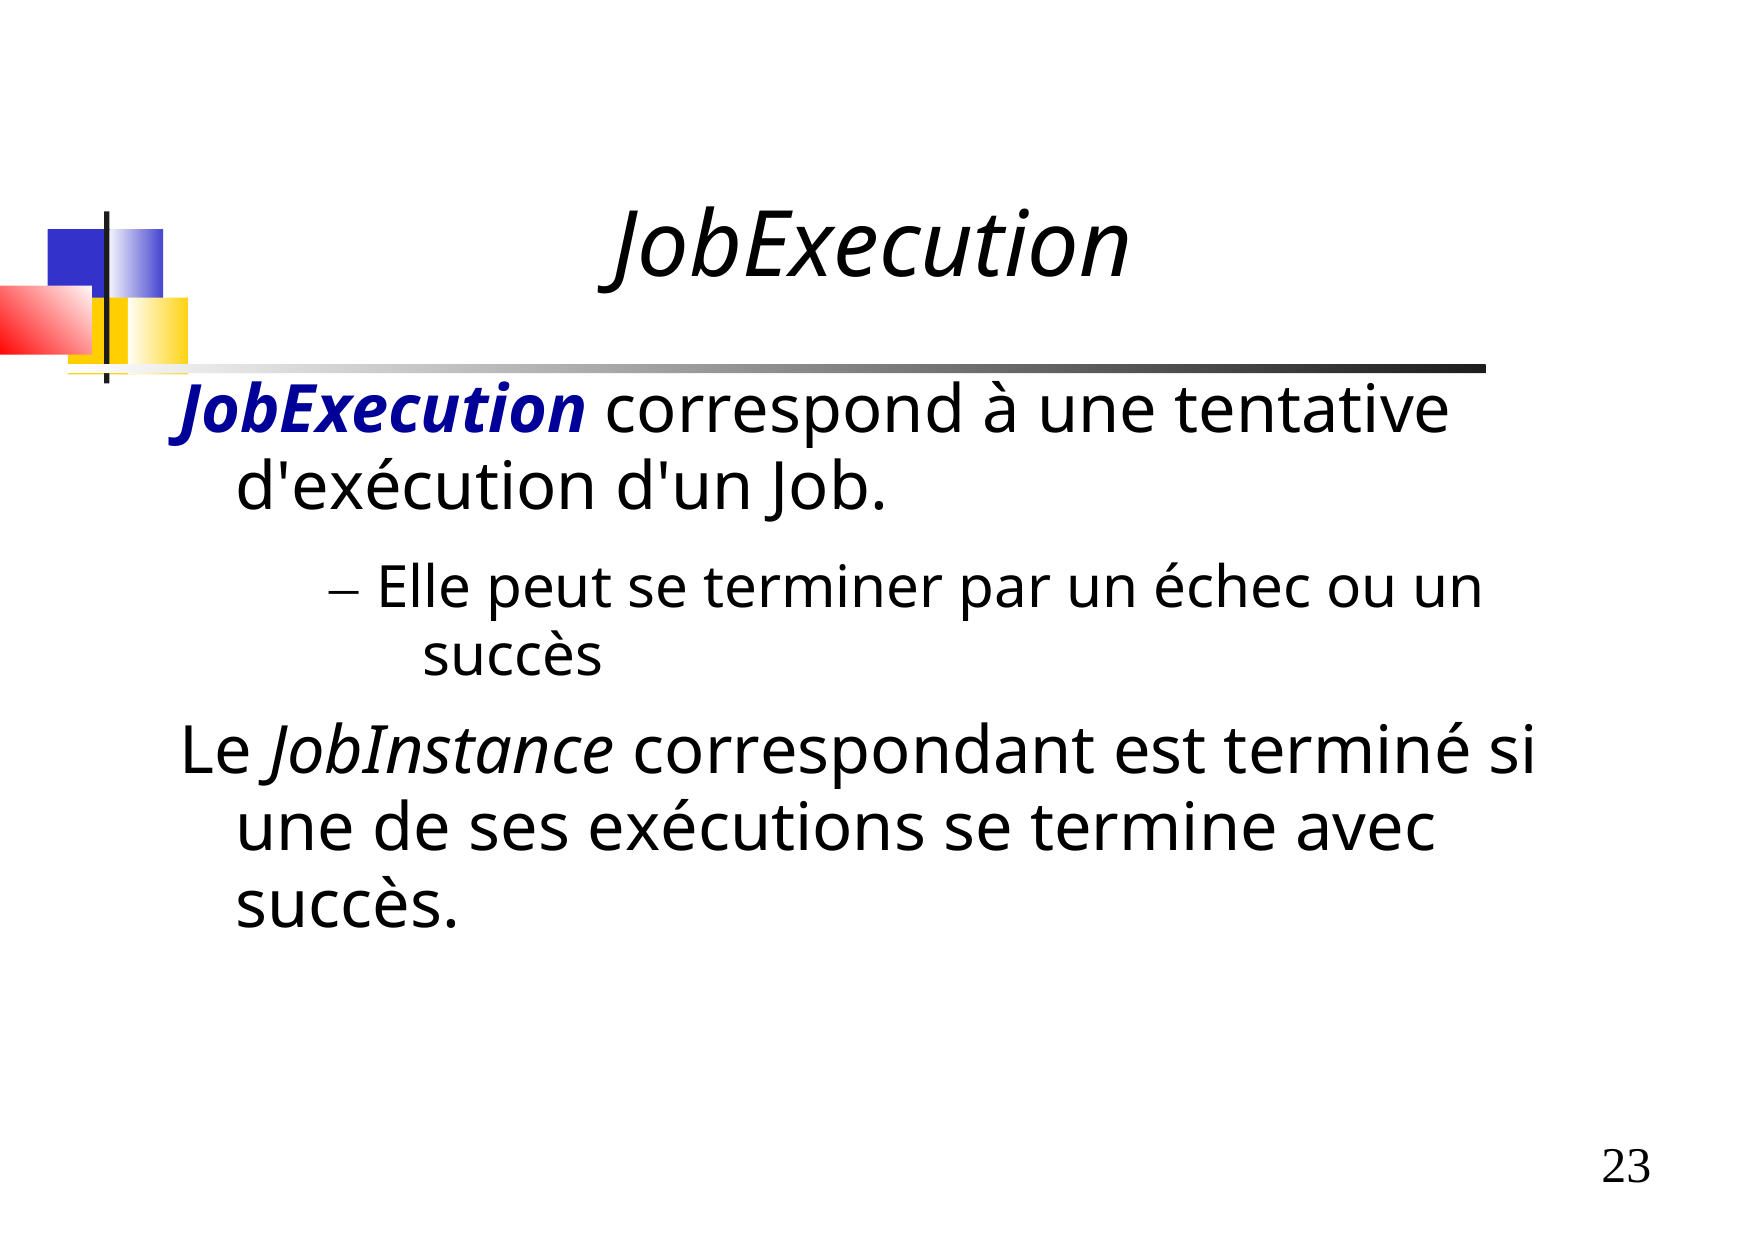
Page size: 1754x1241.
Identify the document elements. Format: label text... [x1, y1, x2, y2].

list JobExecution correspond à une tentative d'exécution d'un Job. Elle peut se terminer par un échec ou un succès Le JobInstance correspondant est terminé si une de ses exécutions se termine avec succès. [179, 371, 1567, 1091]
title JobExecution [179, 139, 1567, 351]
